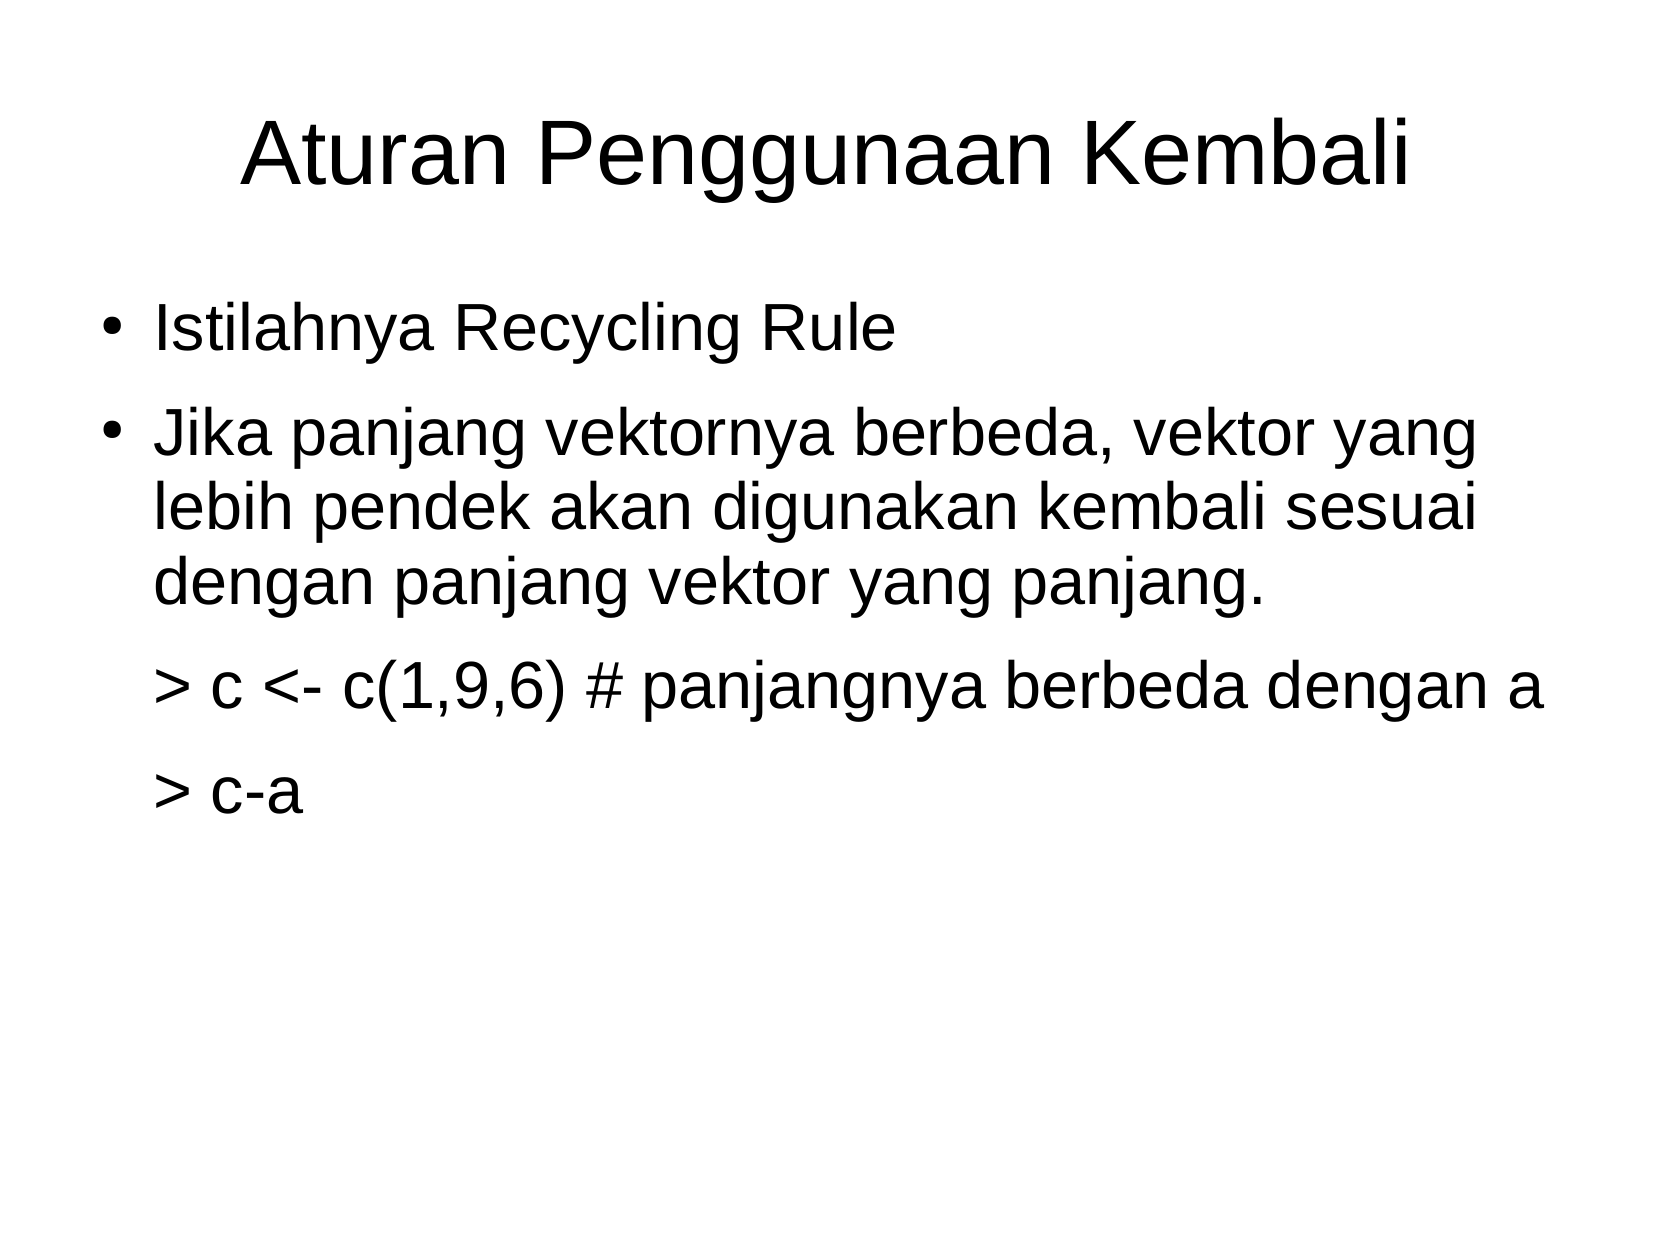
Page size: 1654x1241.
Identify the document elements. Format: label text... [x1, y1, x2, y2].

list Istilahnya Recycling Rule Jika panjang vektornya berbeda, vektor yang lebih pendek akan digunakan kembali sesuai dengan panjang vektor yang panjang. > c <- c(1,9,6) # panjangnya berbeda dengan a > c-a [82, 290, 1571, 1010]
title Aturan Penggunaan Kembali [82, 49, 1571, 257]
